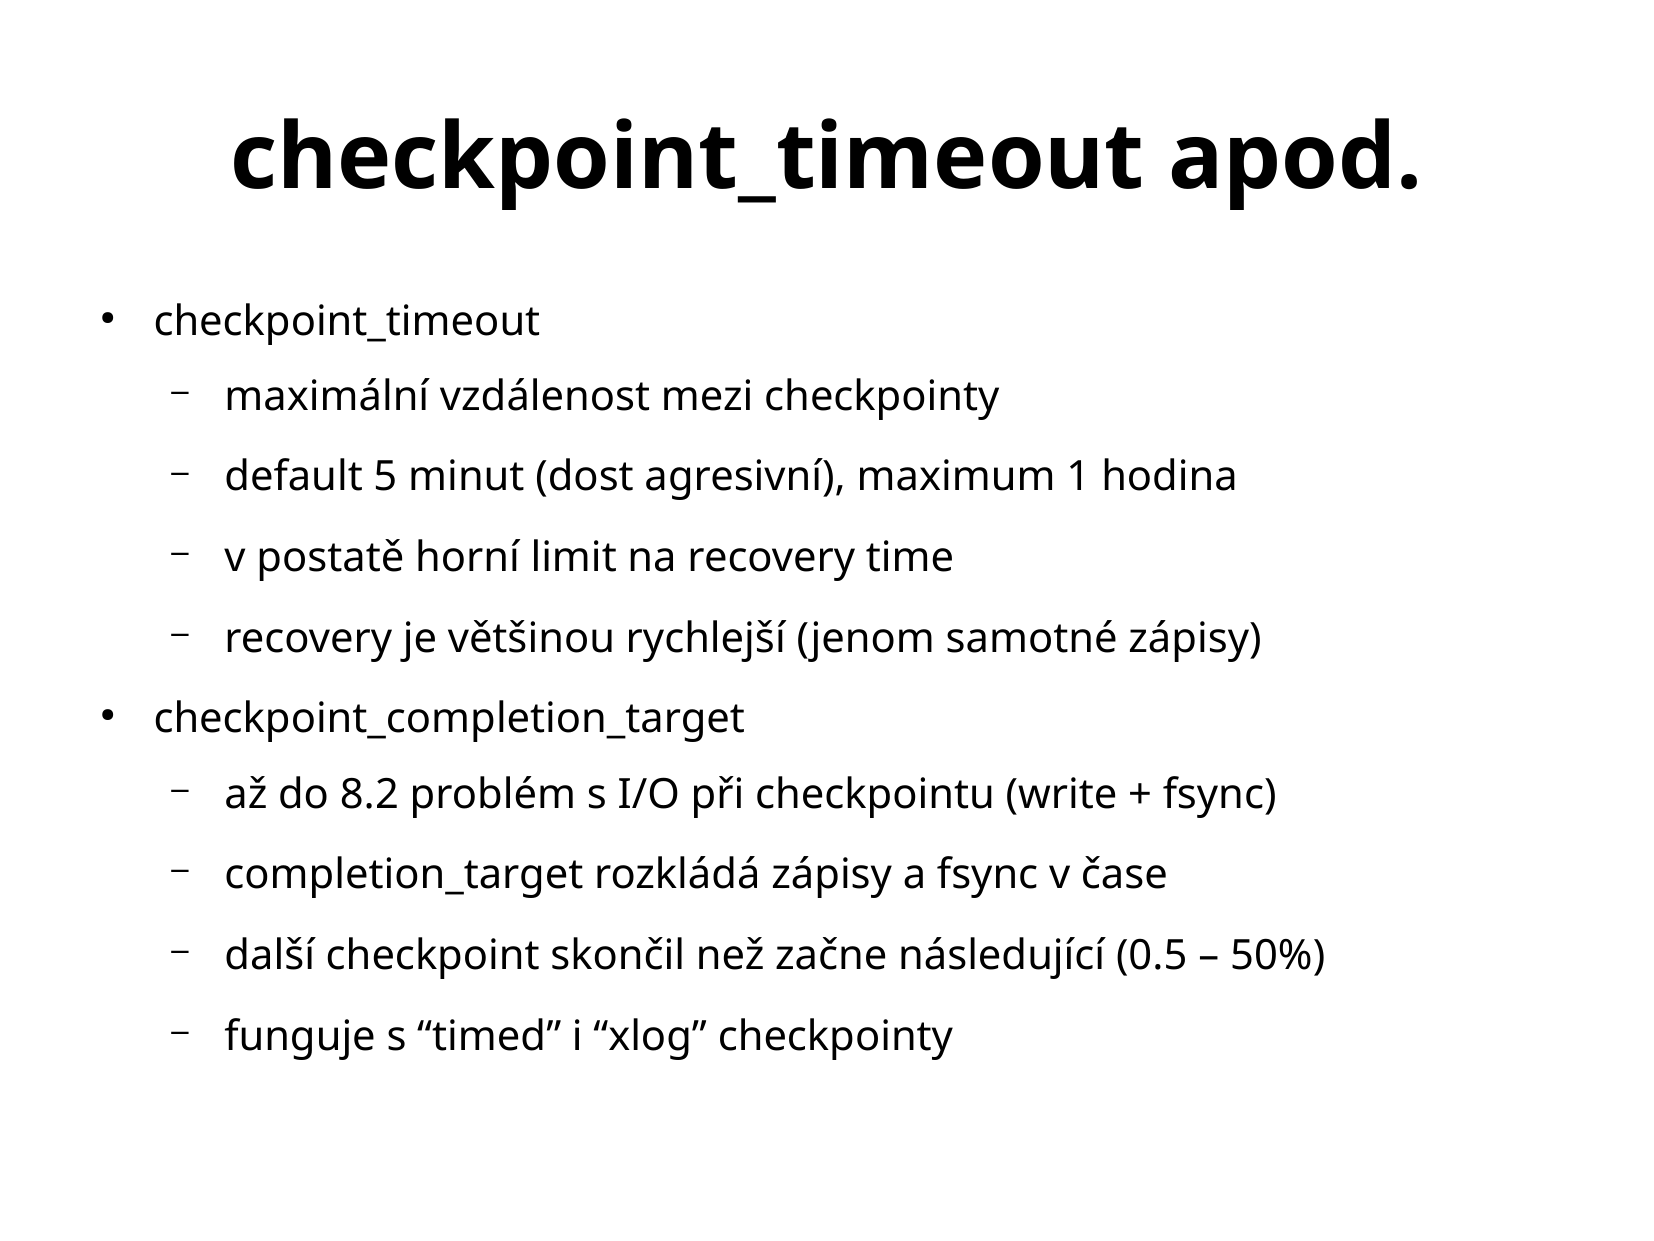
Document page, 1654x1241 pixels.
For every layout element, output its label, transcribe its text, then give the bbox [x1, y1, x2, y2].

list checkpoint_timeout maximální vzdálenost mezi checkpointy default 5 minut (dost agresivní), maximum 1 hodina v postatě horní limit na recovery time recovery je většinou rychlejší (jenom samotné zápisy) checkpoint_completion_target až do 8.2 problém s I/O při checkpointu (write + fsync) completion_target rozkládá zápisy a fsync v čase další checkpoint skončil než začne následující (0.5 – 50%) funguje s “timed” i “xlog” checkpointy [82, 290, 1538, 1111]
title checkpoint_timeout apod. [82, 49, 1571, 257]
